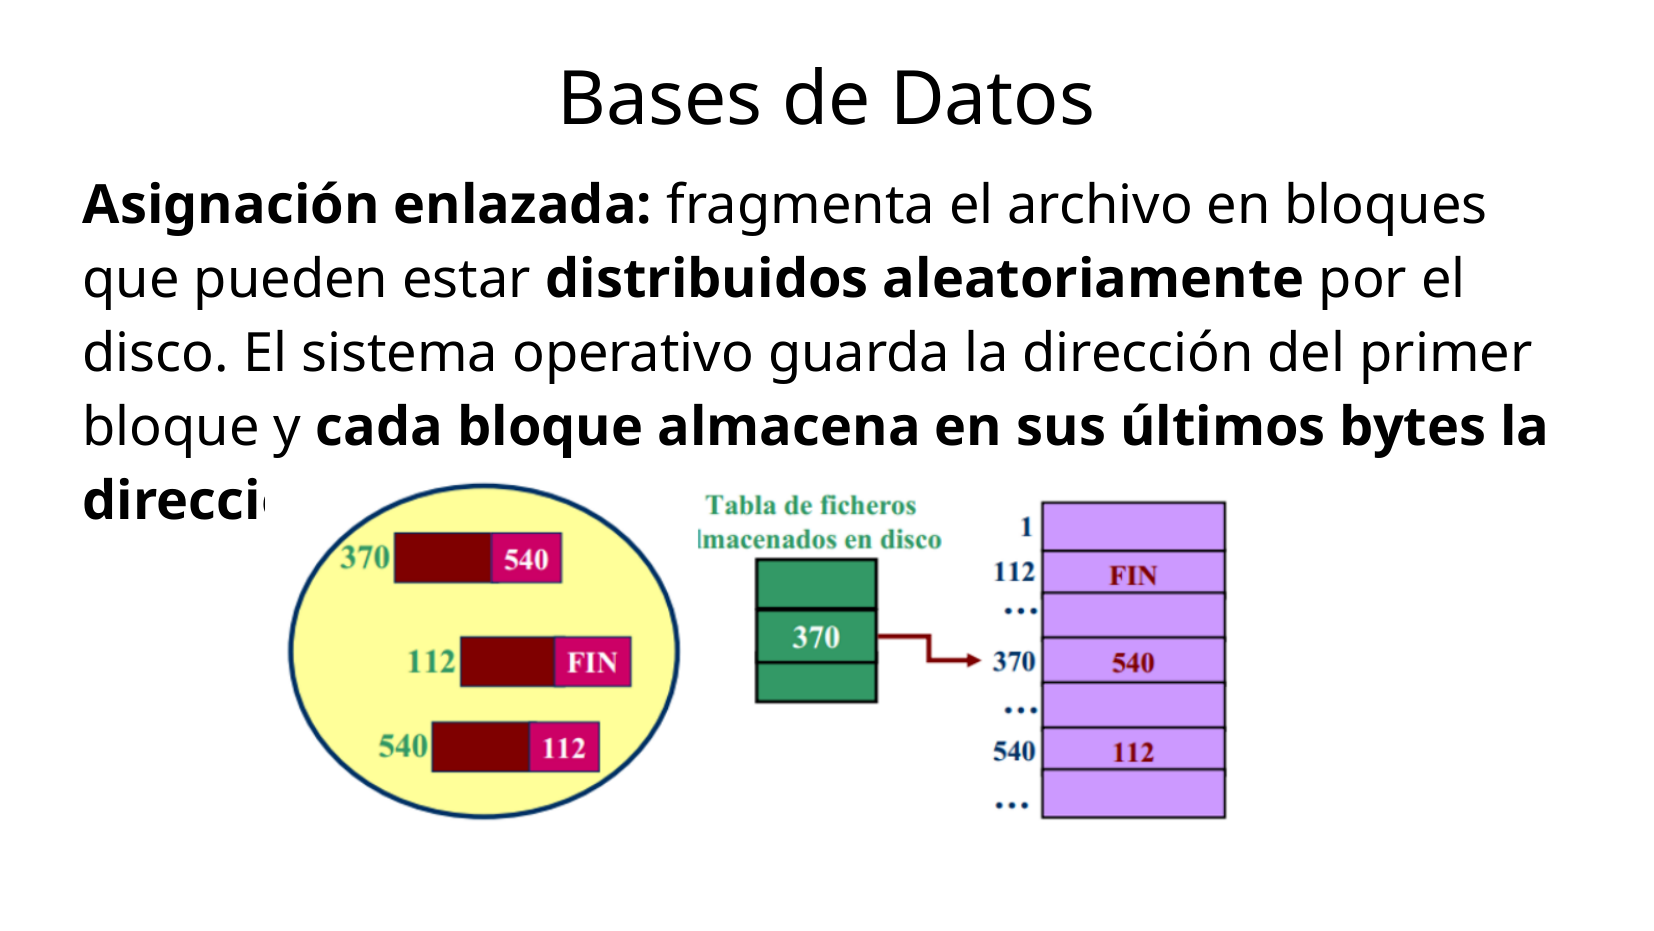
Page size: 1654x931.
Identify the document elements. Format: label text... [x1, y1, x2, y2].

list Asignación enlazada: fragmenta el archivo en bloques que pueden estar distribuidos aleatoriamente por el disco. El sistema operativo guarda la dirección del primer bloque y cada bloque almacena en sus últimos bytes la dirección del siguiente bloque en secuencia. [82, 165, 1595, 886]
picture [265, 460, 1323, 860]
title Bases de Datos [82, 37, 1571, 154]
